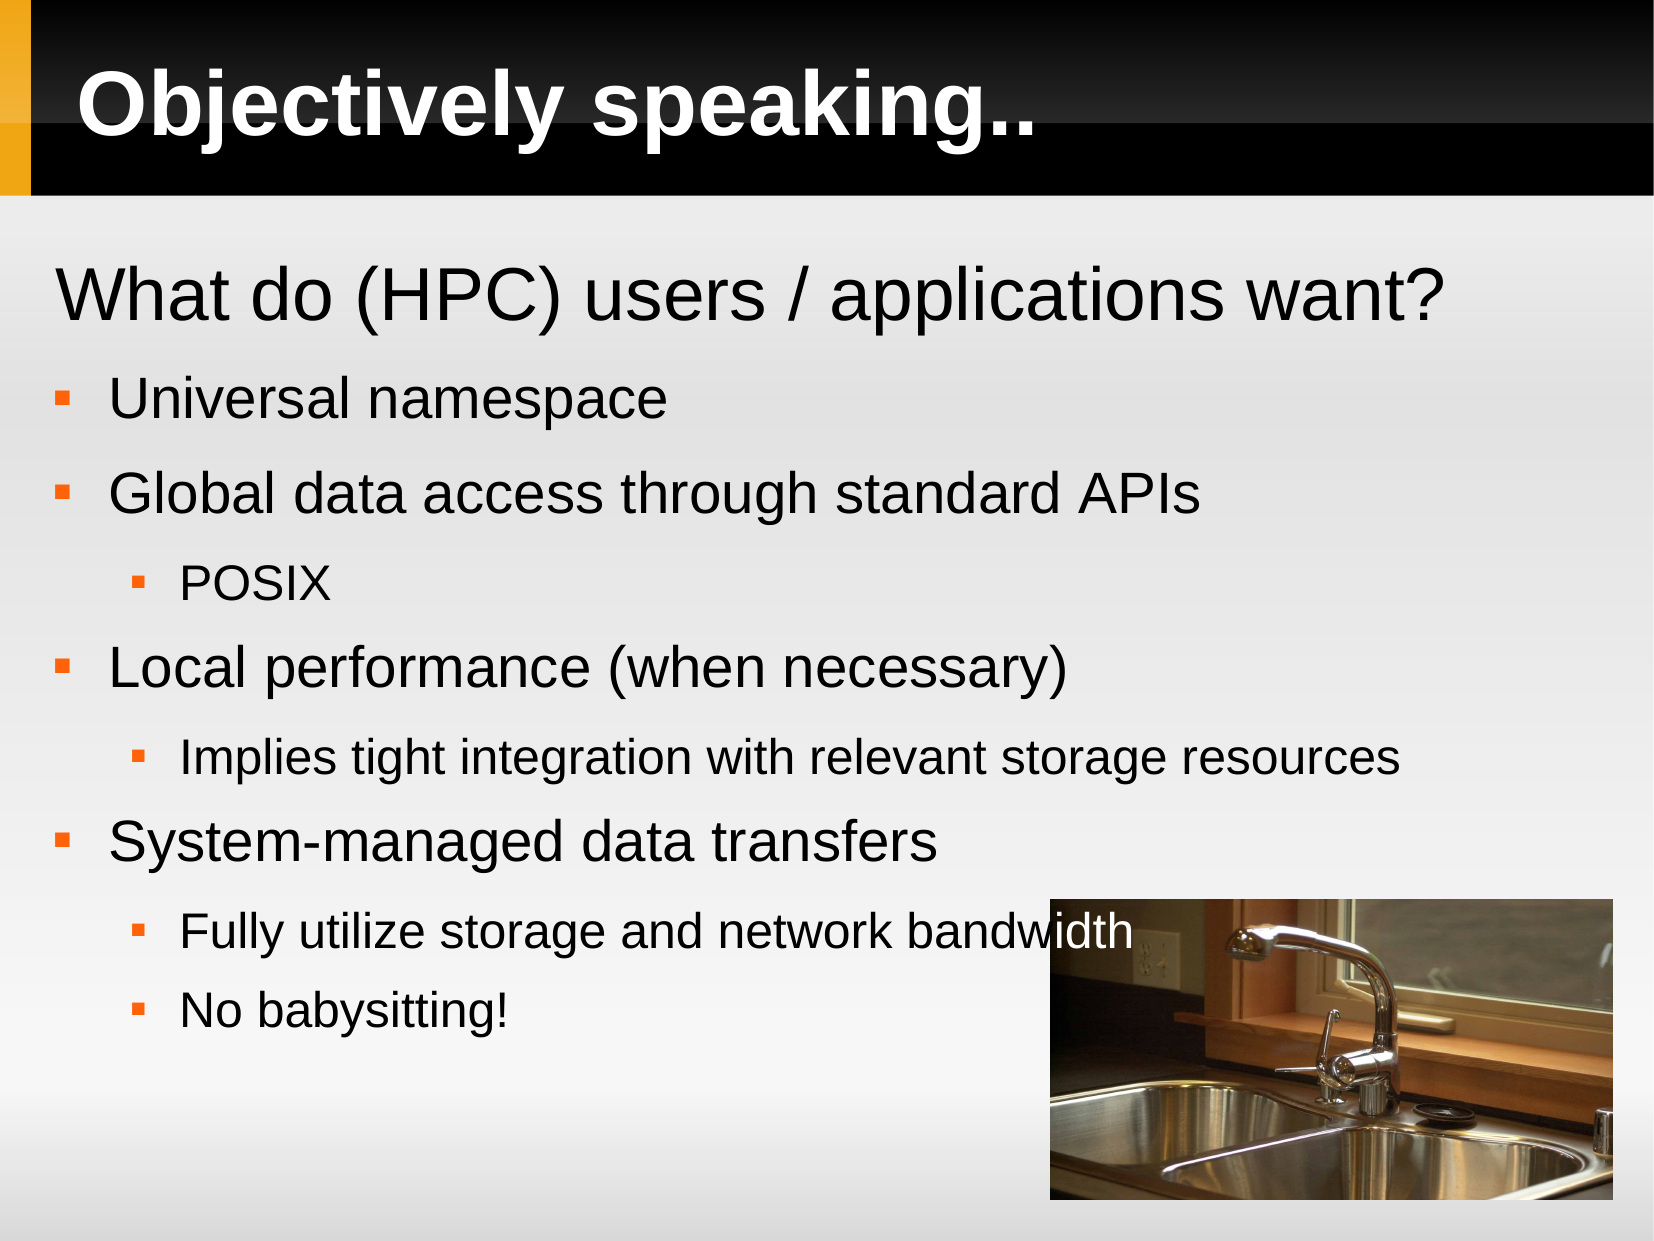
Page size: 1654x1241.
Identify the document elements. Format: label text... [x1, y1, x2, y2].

title Objectively speaking.. [76, 0, 1565, 208]
picture [0, 0, 1654, 1241]
list What do (HPC) users / applications want? Universal namespace Global data access through standard APIs POSIX Local performance (when necessary) Implies tight integration with relevant storage resources System-managed data transfers Fully utilize storage and network bandwidth No babysitting! [37, 252, 1463, 1126]
